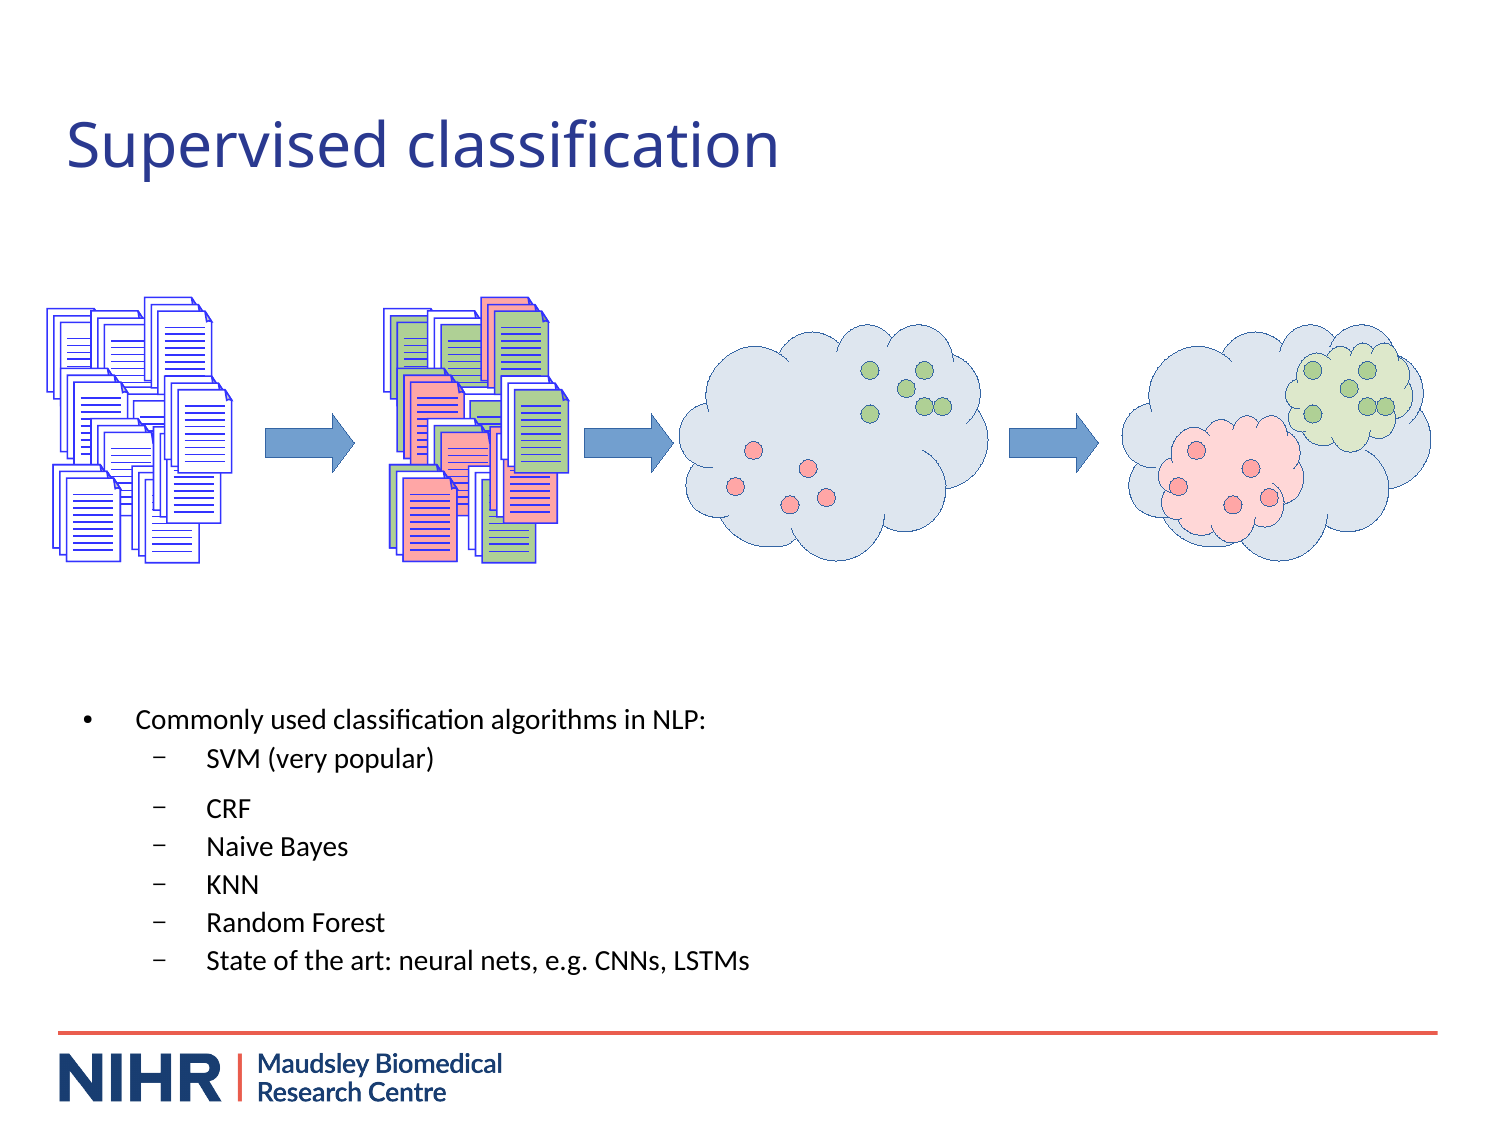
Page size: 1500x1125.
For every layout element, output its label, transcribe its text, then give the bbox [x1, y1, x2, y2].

title Supervised classification [51, 89, 1450, 223]
text_box [47, 297, 232, 563]
picture [29, 1018, 531, 1125]
text_box [584, 413, 674, 473]
text_box [1009, 413, 1099, 473]
text_box [265, 413, 355, 473]
text_box [1121, 324, 1431, 562]
text_box [383, 297, 569, 563]
text_box [679, 324, 989, 562]
list Commonly used classification algorithms in NLP: SVM (very popular) CRF Naive Bayes KNN Random Forest State of the art: neural nets, e.g. CNNs, LSTMs [64, 708, 798, 939]
